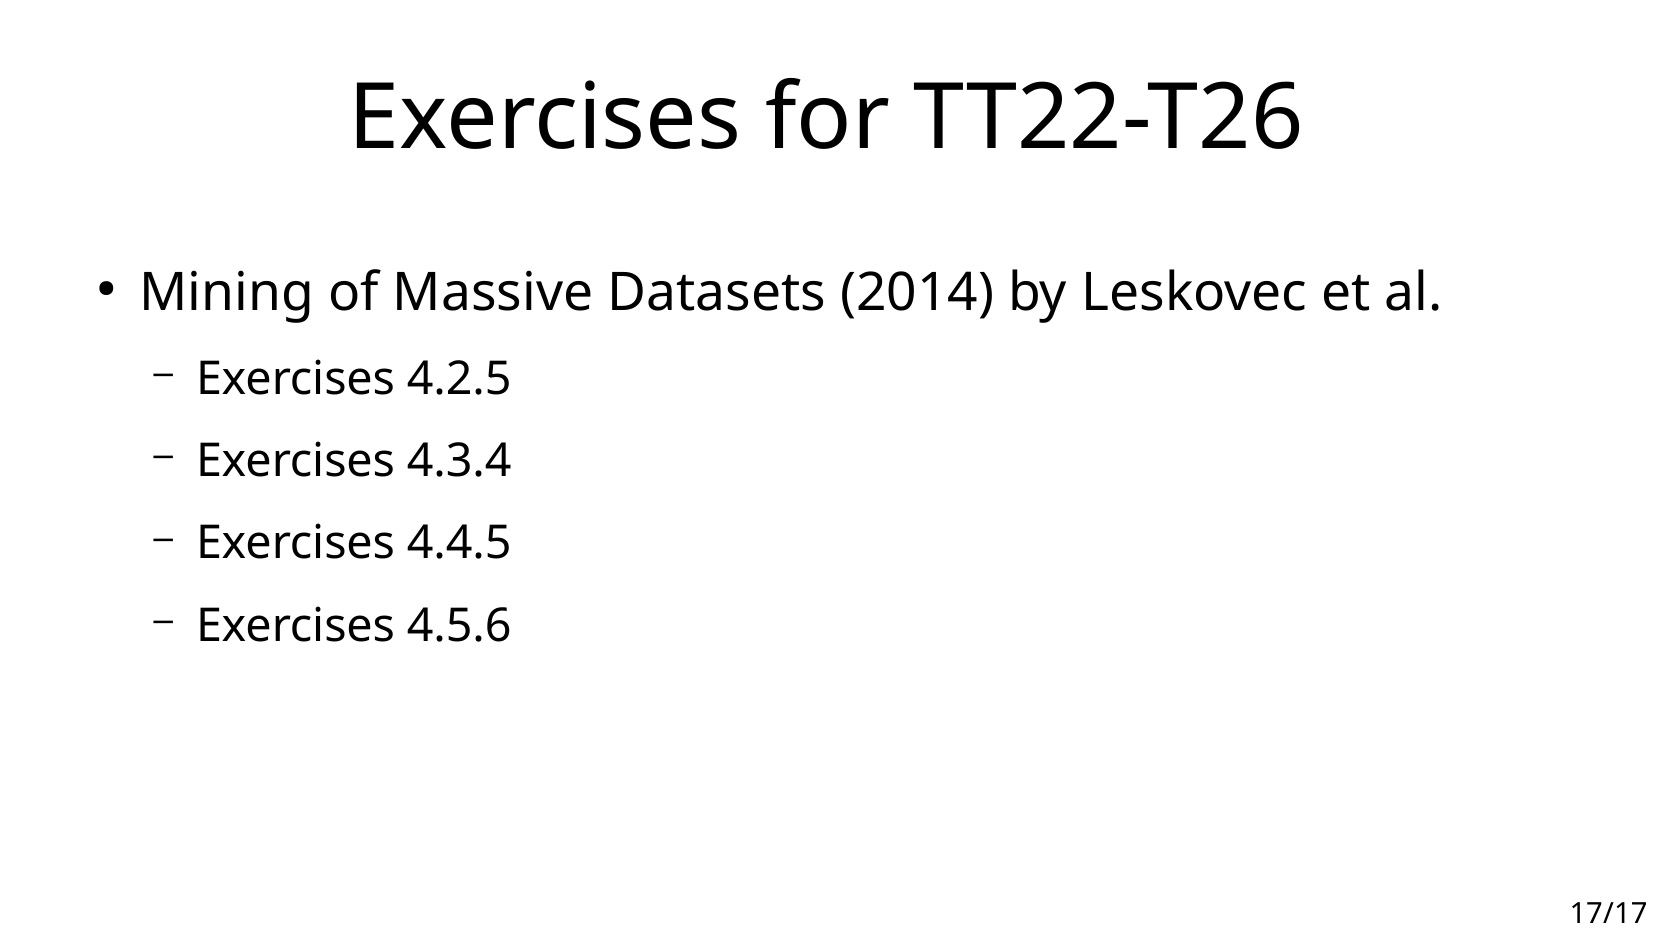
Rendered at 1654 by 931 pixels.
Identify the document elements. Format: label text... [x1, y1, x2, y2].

title Exercises for TT22-T26 [82, 1, 1571, 226]
list Mining of Massive Datasets (2014) by Leskovec et al. Exercises 4.2.5 Exercises 4.3.4 Exercises 4.4.5 Exercises 4.5.6 [82, 253, 1571, 659]
